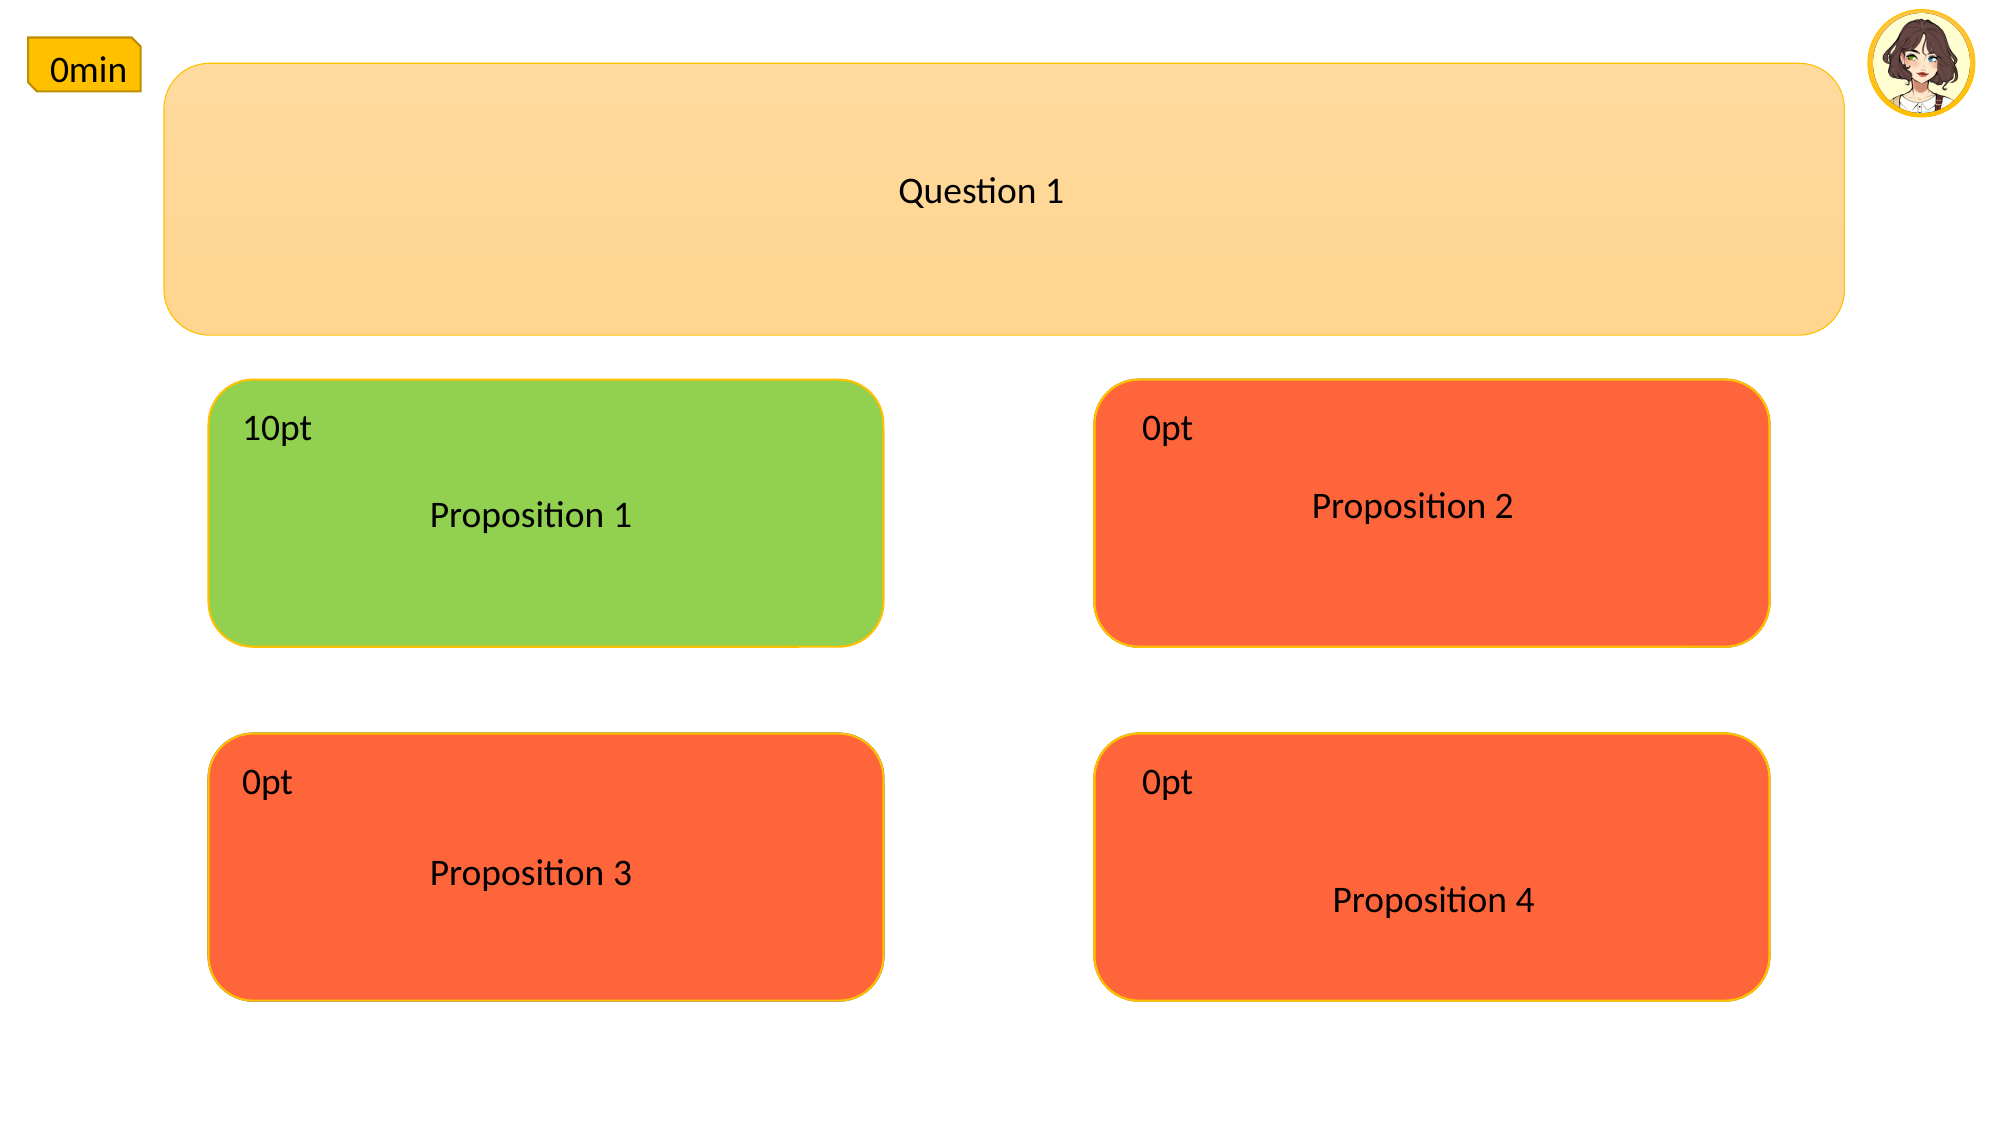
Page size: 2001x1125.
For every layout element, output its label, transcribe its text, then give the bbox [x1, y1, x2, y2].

text_box [1094, 379, 1770, 647]
text_box [1094, 733, 1770, 1001]
text_box 0min [35, 37, 148, 98]
text_box [1902, 9, 1941, 13]
text_box Question 1 [883, 159, 1475, 219]
text_box [1901, 113, 1942, 117]
text_box Proposition 2 [1297, 473, 1610, 534]
text_box [1970, 40, 1975, 86]
text_box [163, 63, 1845, 336]
text_box Proposition 1 [415, 482, 677, 543]
text_box Proposition 4 [1317, 867, 1590, 927]
text_box Proposition 3 [415, 840, 677, 901]
text_box 0pt [1127, 749, 1252, 810]
text_box [1867, 40, 1873, 87]
picture [1873, 13, 1970, 113]
text_box 10pt [227, 396, 453, 456]
text_box [28, 37, 35, 90]
text_box 0pt [1127, 396, 1252, 456]
text_box 0pt [227, 749, 336, 810]
text_box [208, 379, 884, 647]
text_box [208, 733, 884, 1001]
